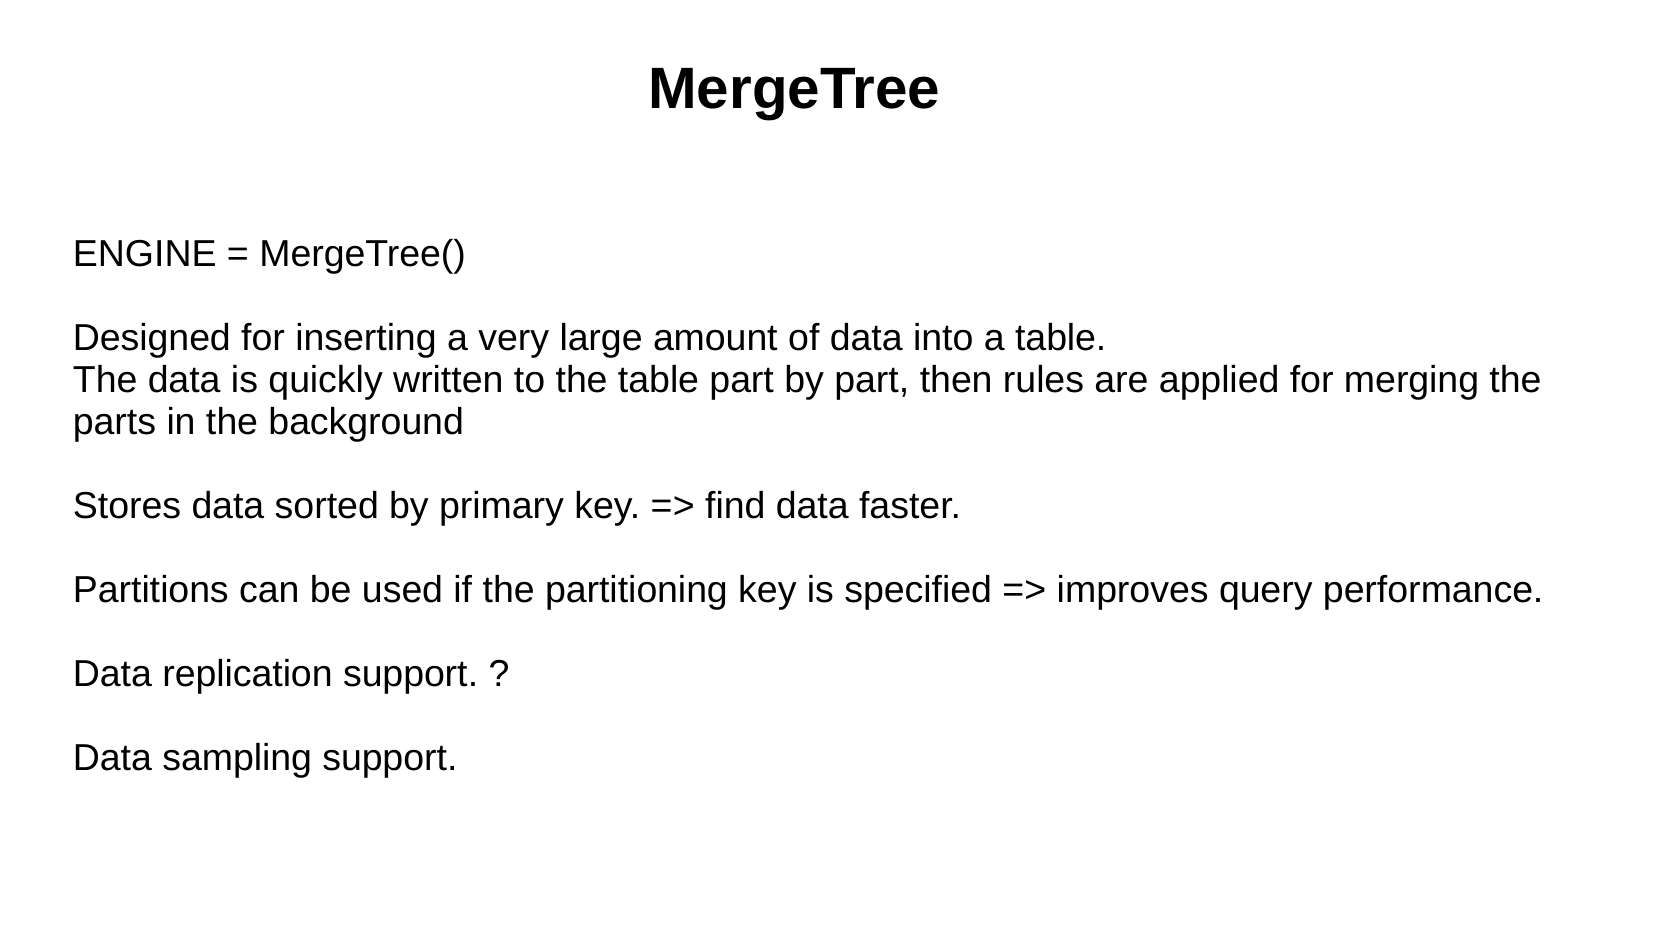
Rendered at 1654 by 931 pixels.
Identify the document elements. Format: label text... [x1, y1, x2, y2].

text_box ENGINE = MergeTree() Designed for inserting a very large amount of data into a table. The data is quickly written to the table part by part, then rules are applied for merging the parts in the background Stores data sorted by primary key. => find data faster. Partitions can be used if the partitioning key is specified => improves query performance. Data replication support. ? Data sampling support. [58, 225, 1606, 786]
text_box MergeTree [633, 48, 956, 129]
